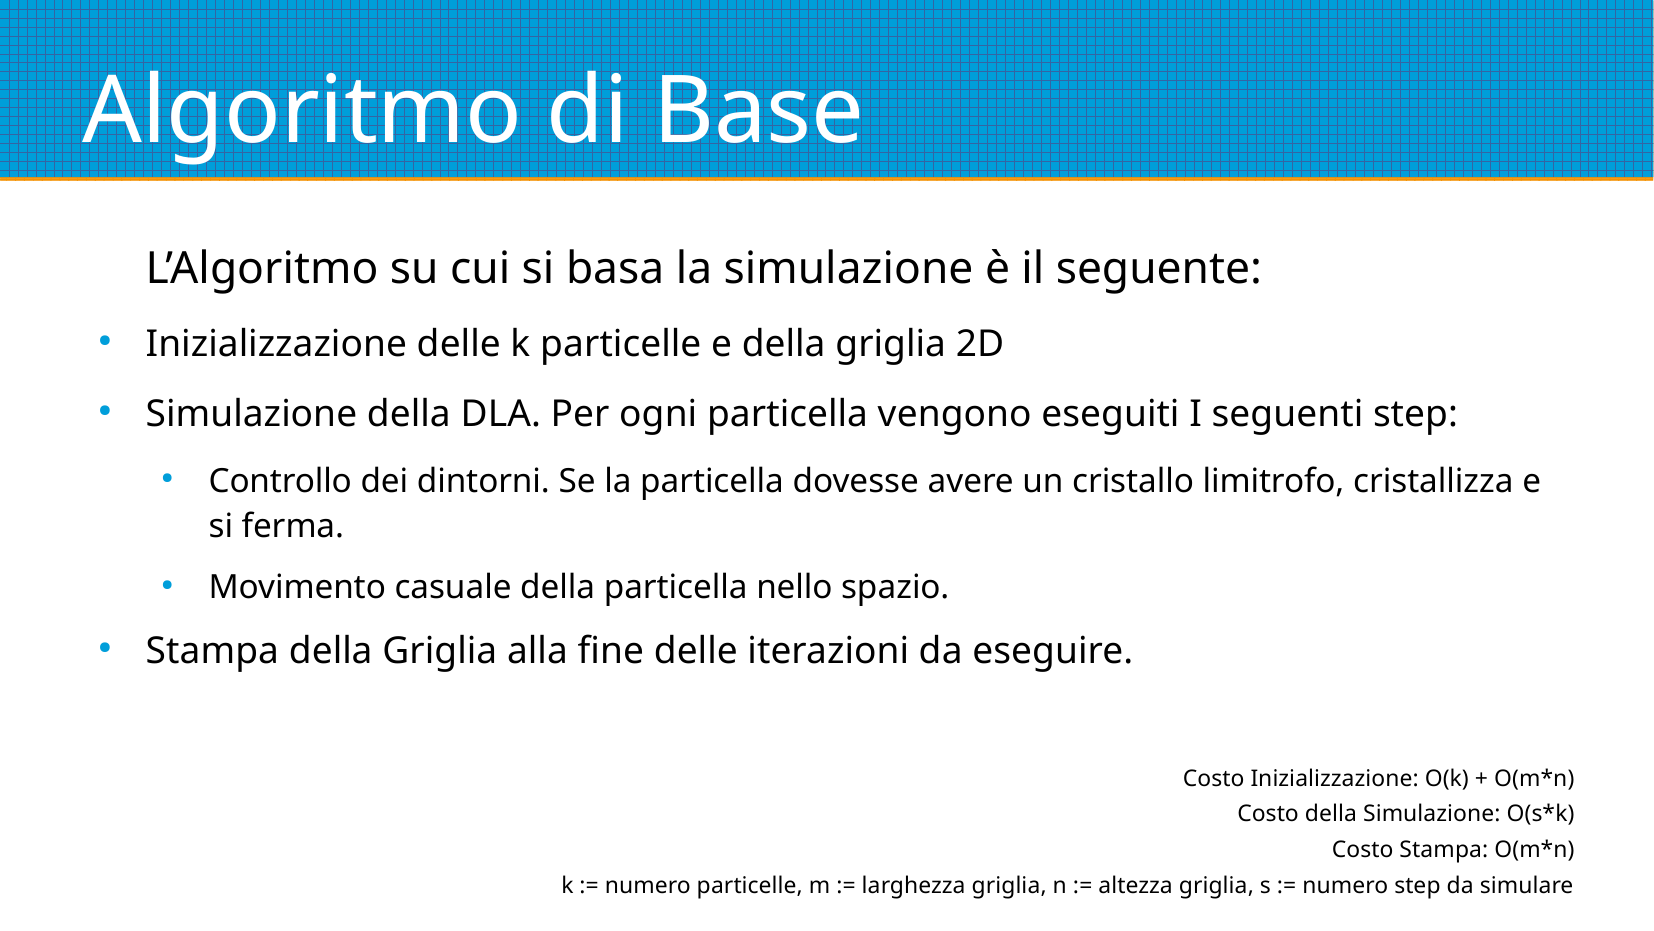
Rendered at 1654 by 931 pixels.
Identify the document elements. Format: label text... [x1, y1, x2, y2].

list Costo Inizializzazione: O(k) + O(m*n) Costo della Simulazione: O(s*k) Costo Stampa: O(m*n) k := numero particelle, m := larghezza griglia, n := altezza griglia, s := numero step da simulare [82, 712, 1576, 901]
title Algoritmo di Base [82, 14, 1571, 171]
list L’Algoritmo su cui si basa la simulazione è il seguente: Inizializzazione delle k particelle e della griglia 2D Simulazione della DLA. Per ogni particella vengono eseguiti I seguenti step: Controllo dei dintorni. Se la particella dovesse avere un cristallo limitrofo, cristallizza e si ferma. Movimento casuale della particella nello spazio. Stampa della Griglia alla fine delle iterazioni da eseguire. [82, 236, 1576, 676]
